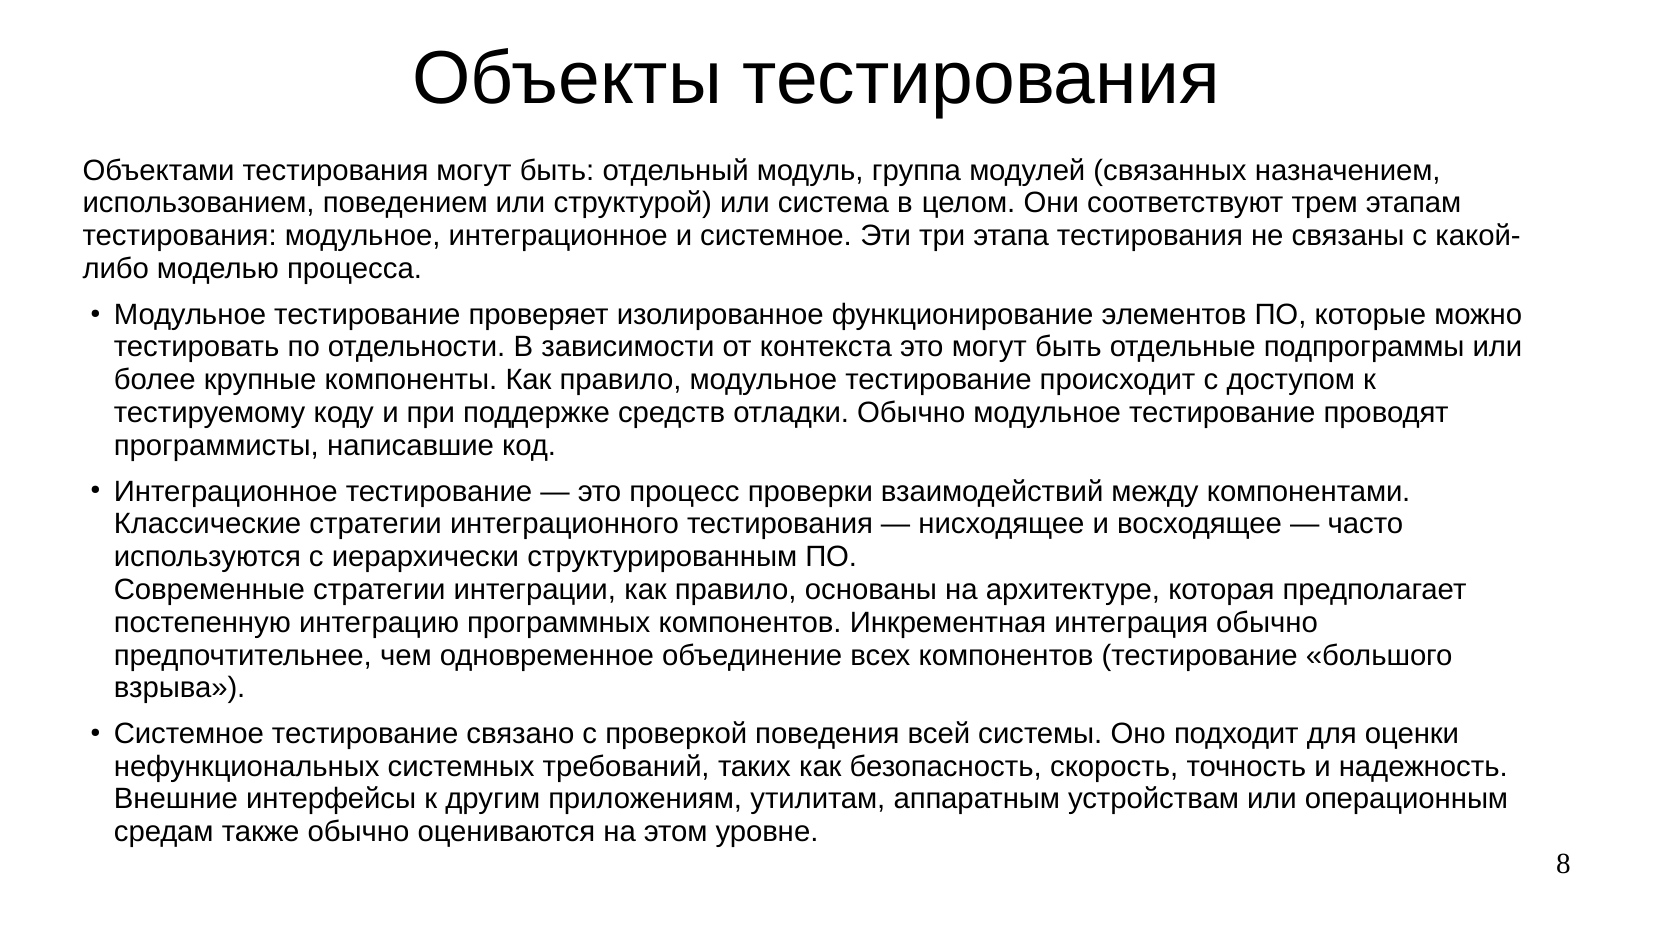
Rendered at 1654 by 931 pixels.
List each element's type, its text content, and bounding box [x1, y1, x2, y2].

title Объекты тестирования [82, 35, 1571, 120]
list Объектами тестирования могут быть: отдельный модуль, группа модулей (связанных назначением, использованием, поведением или структурой) или система в целом. Они соответствуют трем этапам тестирования: модульное, интеграционное и системное. Эти три этапа тестирования не связаны с какой-либо моделью процесса. Модульное тестирование проверяет изолированное функционирование элементов ПО, которые можно тестировать по отдельности. В зависимости от контекста это могут быть отдельные подпрограммы или более крупные компоненты. Как правило, модульное тестирование происходит с доступом к тестируемому коду и при поддержке средств отладки. Обычно модульное тестирование проводят программисты, написавшие код. Интеграционное тестирование — это процесс проверки взаимодействий между компонентами. Классические стратегии интеграционного тестирования — нисходящее и восходящее — часто используются с иерархически структурированным ПО. Современные стратегии интеграции, как правило, основаны на архитектуре, которая предполагает постепенную интеграцию программных компонентов. Инкрементная интеграция обычно предпочтительнее, чем одновременное объединение всех компонентов (тестирование «большого взрыва»). Системное тестирование связано с проверкой поведения всей системы. Оно подходит для оценки нефункциональных системных требований, таких как безопасность, скорость, точность и надежность. Внешние интерфейсы к другим приложениям, утилитам, аппаратным устройствам или операционным средам также обычно оцениваются на этом уровне. [82, 153, 1571, 863]
